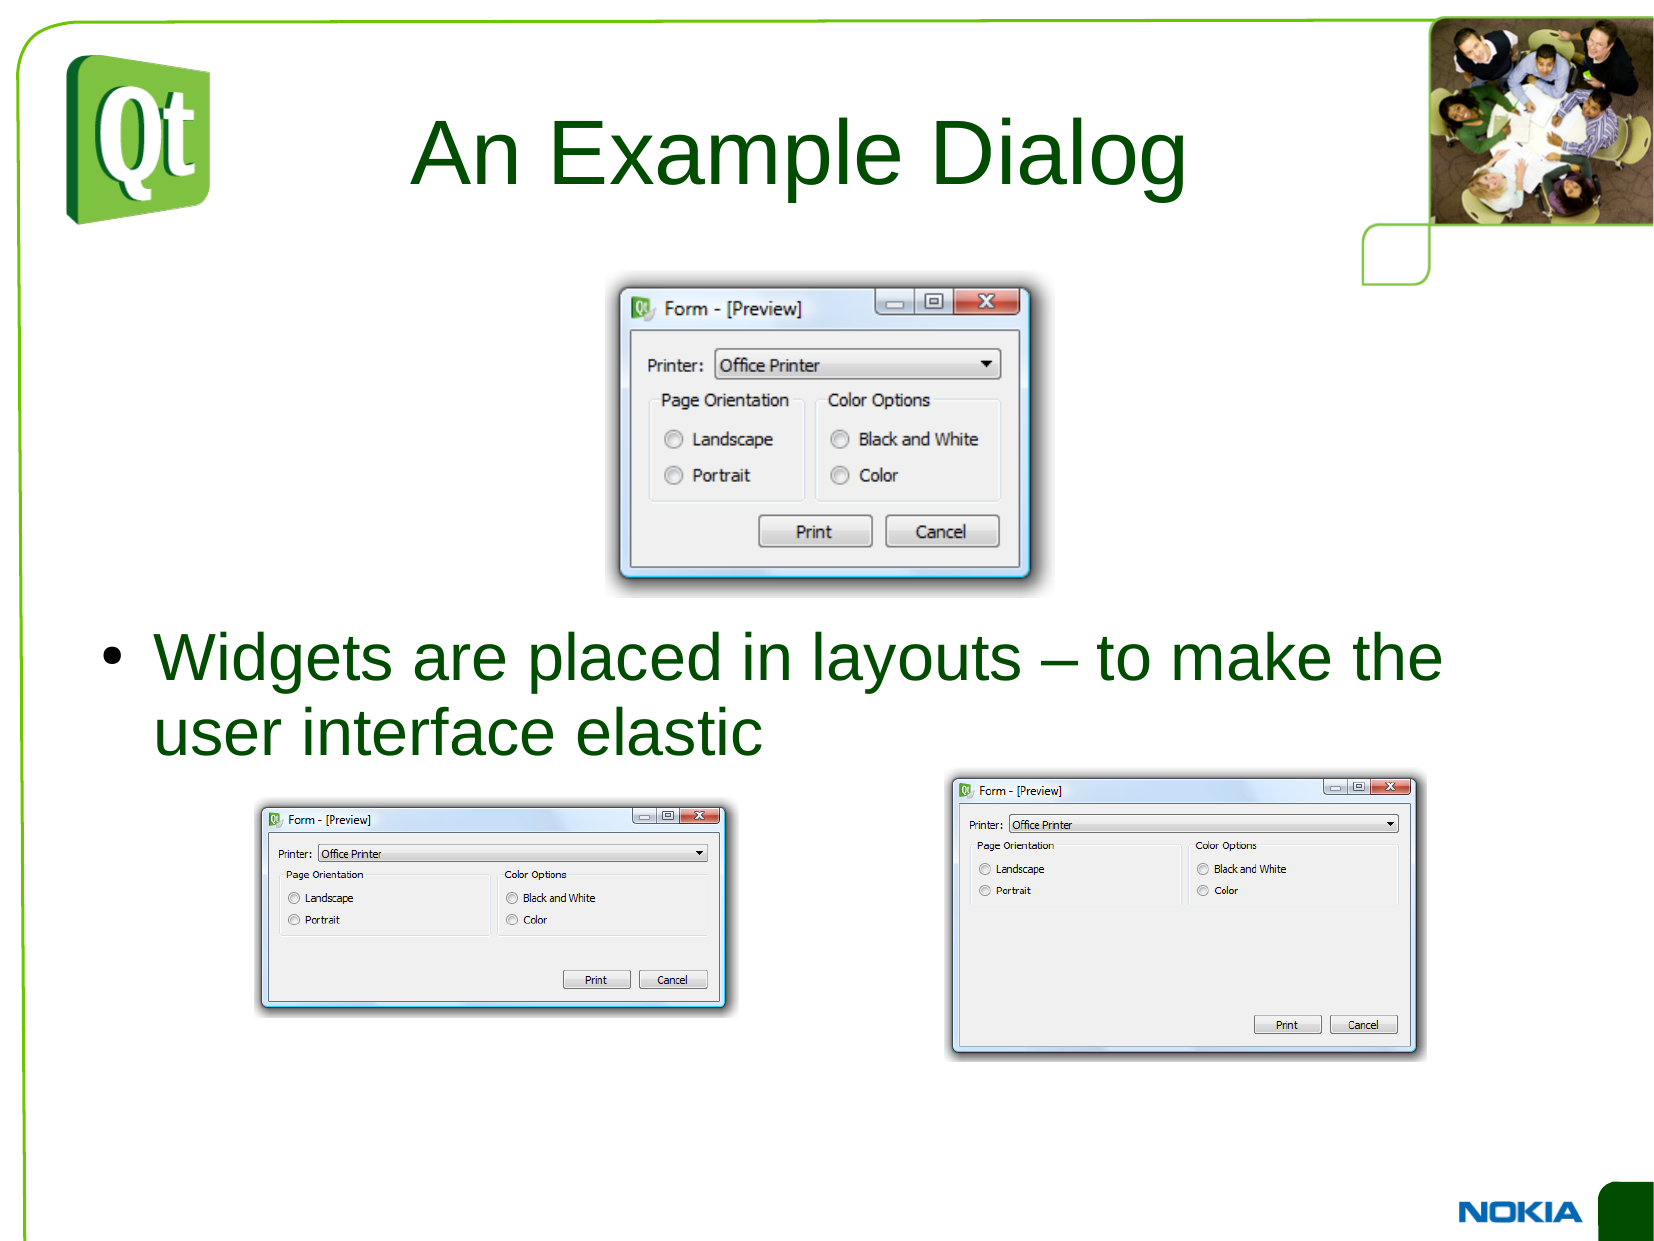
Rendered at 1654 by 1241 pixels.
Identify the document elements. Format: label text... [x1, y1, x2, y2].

list Widgets are placed in layouts – to make the user interface elastic [82, 620, 1571, 1094]
picture [605, 270, 1055, 598]
picture [1338, 5, 1654, 306]
picture [254, 797, 739, 1018]
picture [1459, 1201, 1583, 1223]
title An Example Dialog [263, 49, 1338, 257]
picture [944, 767, 1427, 1062]
picture [66, 55, 210, 225]
